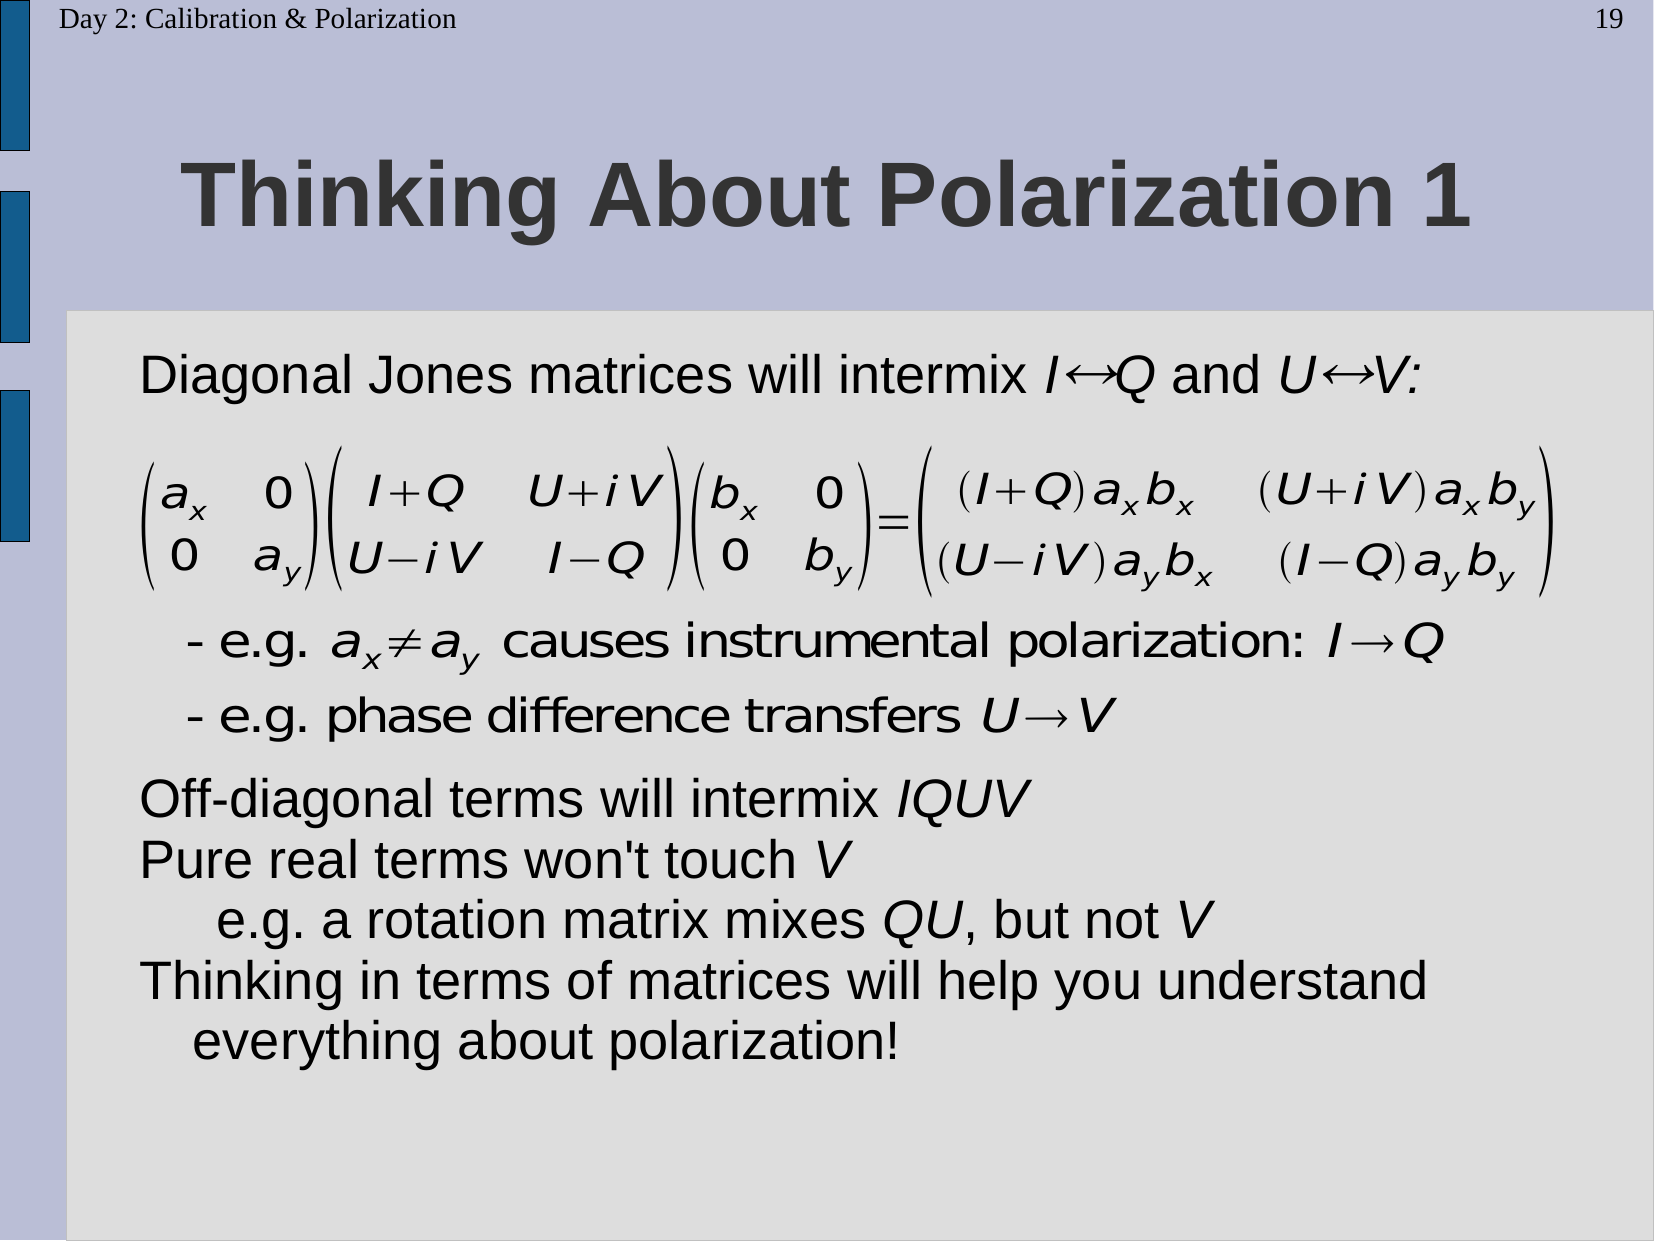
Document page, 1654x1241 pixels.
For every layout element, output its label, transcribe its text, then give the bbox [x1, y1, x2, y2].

chart [1534, 442, 1565, 747]
list Diagonal Jones matrices will intermix I↔Q and U↔V: Off-diagonal terms will intermix IQUV Pure real terms won't touch V e.g. a rotation matrix mixes QU, but not V Thinking in terms of matrices will help you understand everything about polarization! [121, 344, 1534, 1112]
title Thinking About Polarization 1 [121, 91, 1534, 299]
